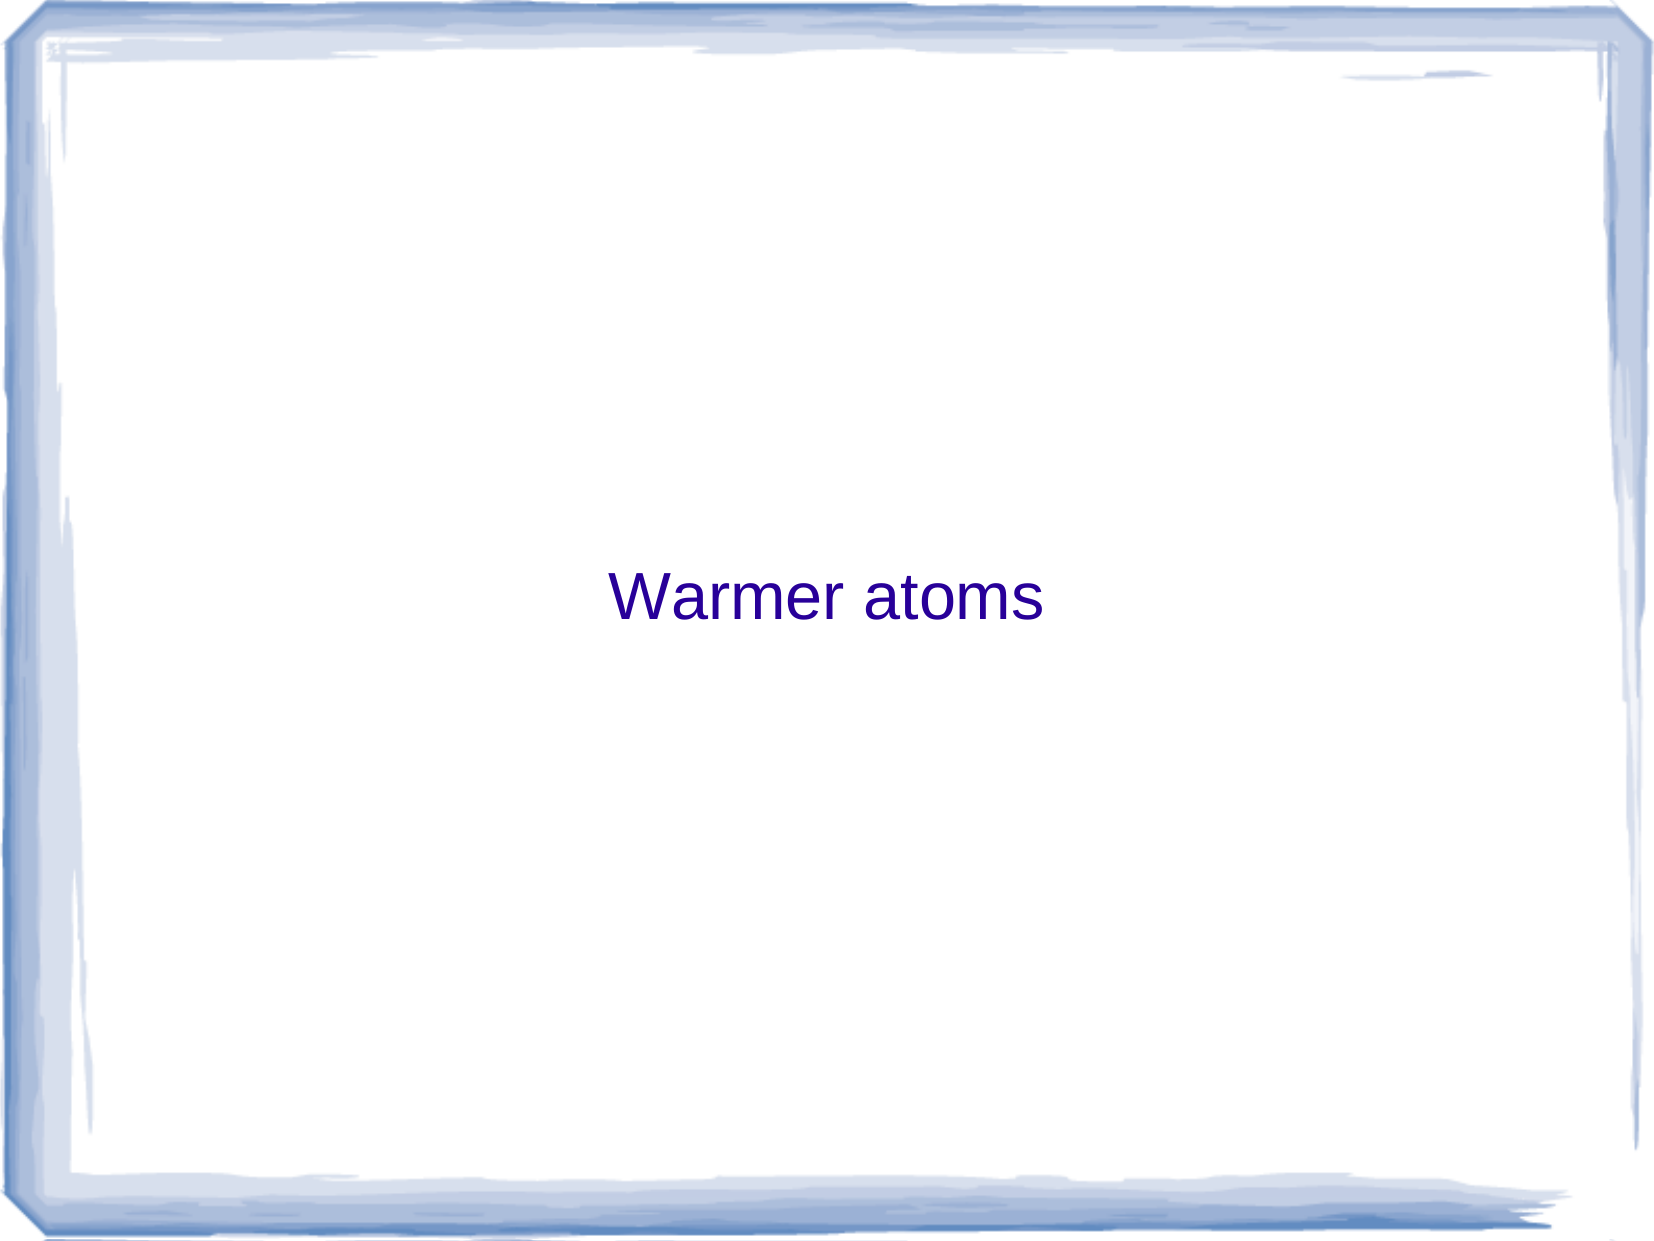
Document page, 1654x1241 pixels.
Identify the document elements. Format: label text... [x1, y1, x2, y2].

picture [0, 0, 1654, 1241]
subtitle Warmer atoms [82, 56, 1571, 1136]
